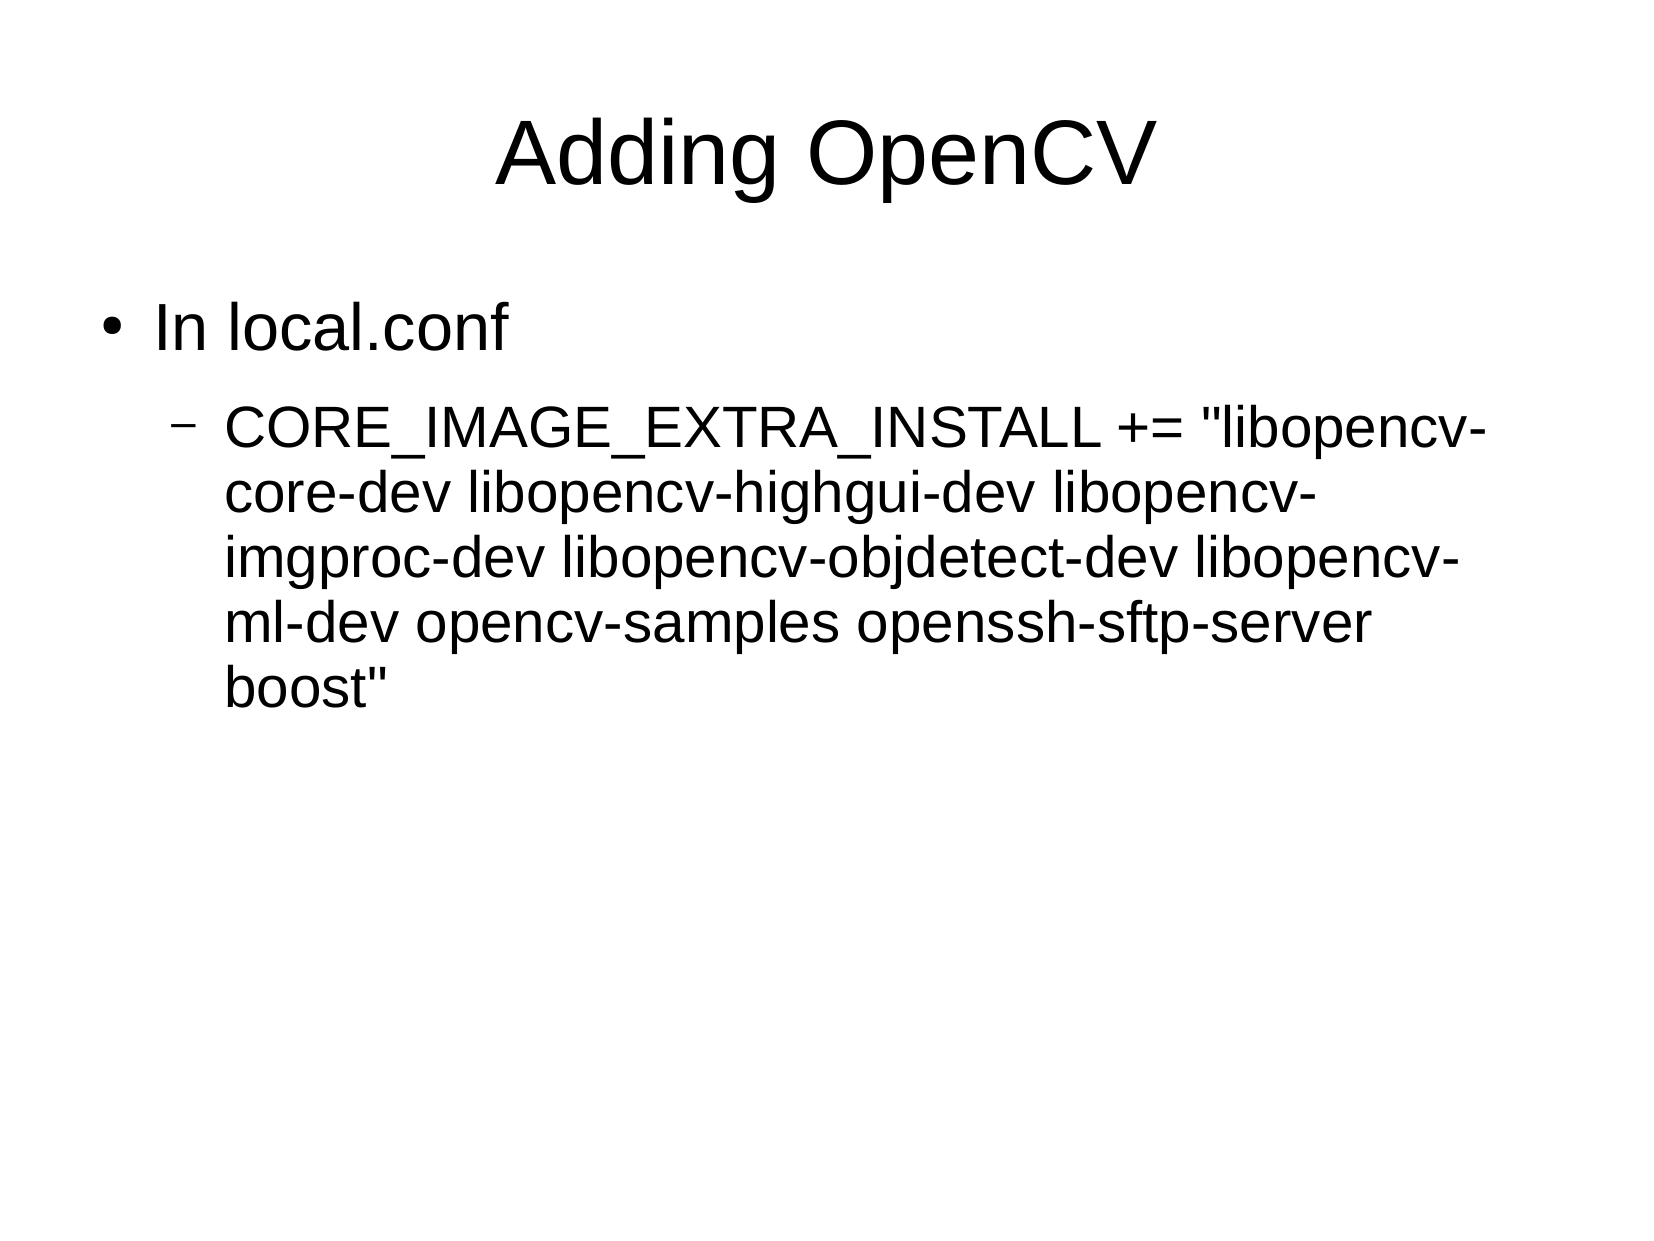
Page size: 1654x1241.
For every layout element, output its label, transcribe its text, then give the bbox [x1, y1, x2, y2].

list In local.conf CORE_IMAGE_EXTRA_INSTALL += "libopencv-core-dev libopencv-highgui-dev libopencv-imgproc-dev libopencv-objdetect-dev libopencv-ml-dev opencv-samples openssh-sftp-server boost" [82, 290, 1538, 1010]
title Adding OpenCV [82, 49, 1571, 257]
